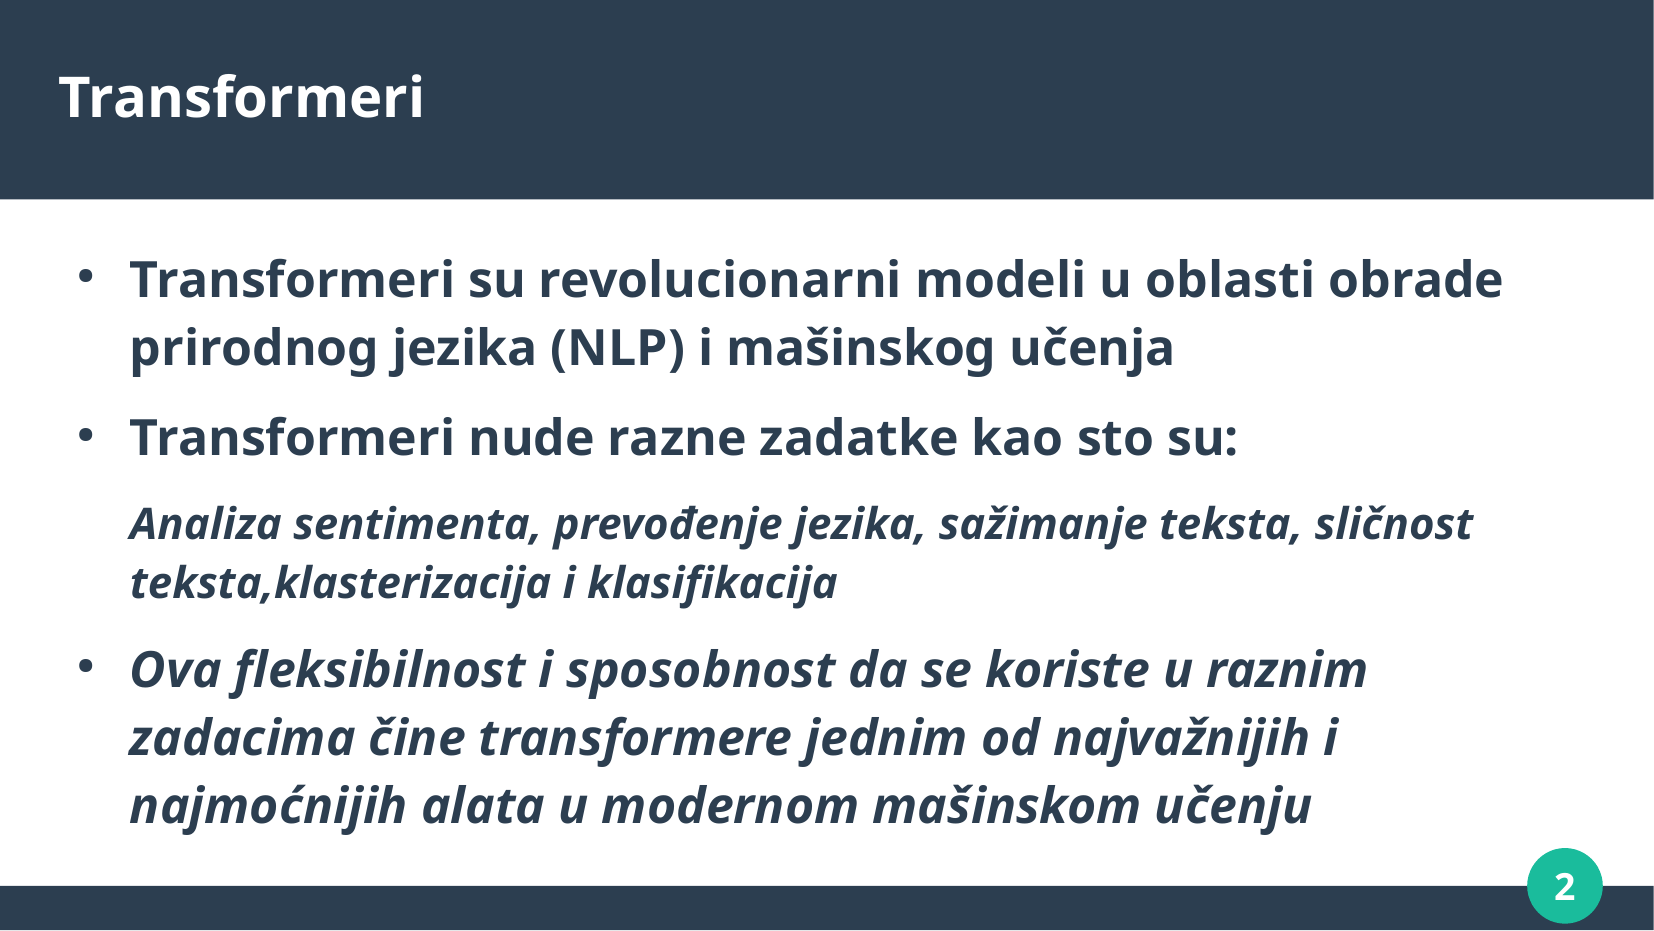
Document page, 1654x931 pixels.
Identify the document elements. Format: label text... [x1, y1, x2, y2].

title Transformeri [59, 37, 1595, 156]
list Transformeri su revolucionarni modeli u oblasti obrade prirodnog jezika (NLP) i mašinskog učenja Transformeri nude razne zadatke kao sto su: Analiza sentimenta, prevođenje jezika, sažimanje teksta, sličnost teksta,klasterizacija i klasifikacija Ova fleksibilnost i sposobnost da se koriste u raznim zadacima čine transformere jednim od najvažnijih i najmoćnijih alata u modernom mašinskom učenju [59, 243, 1595, 864]
